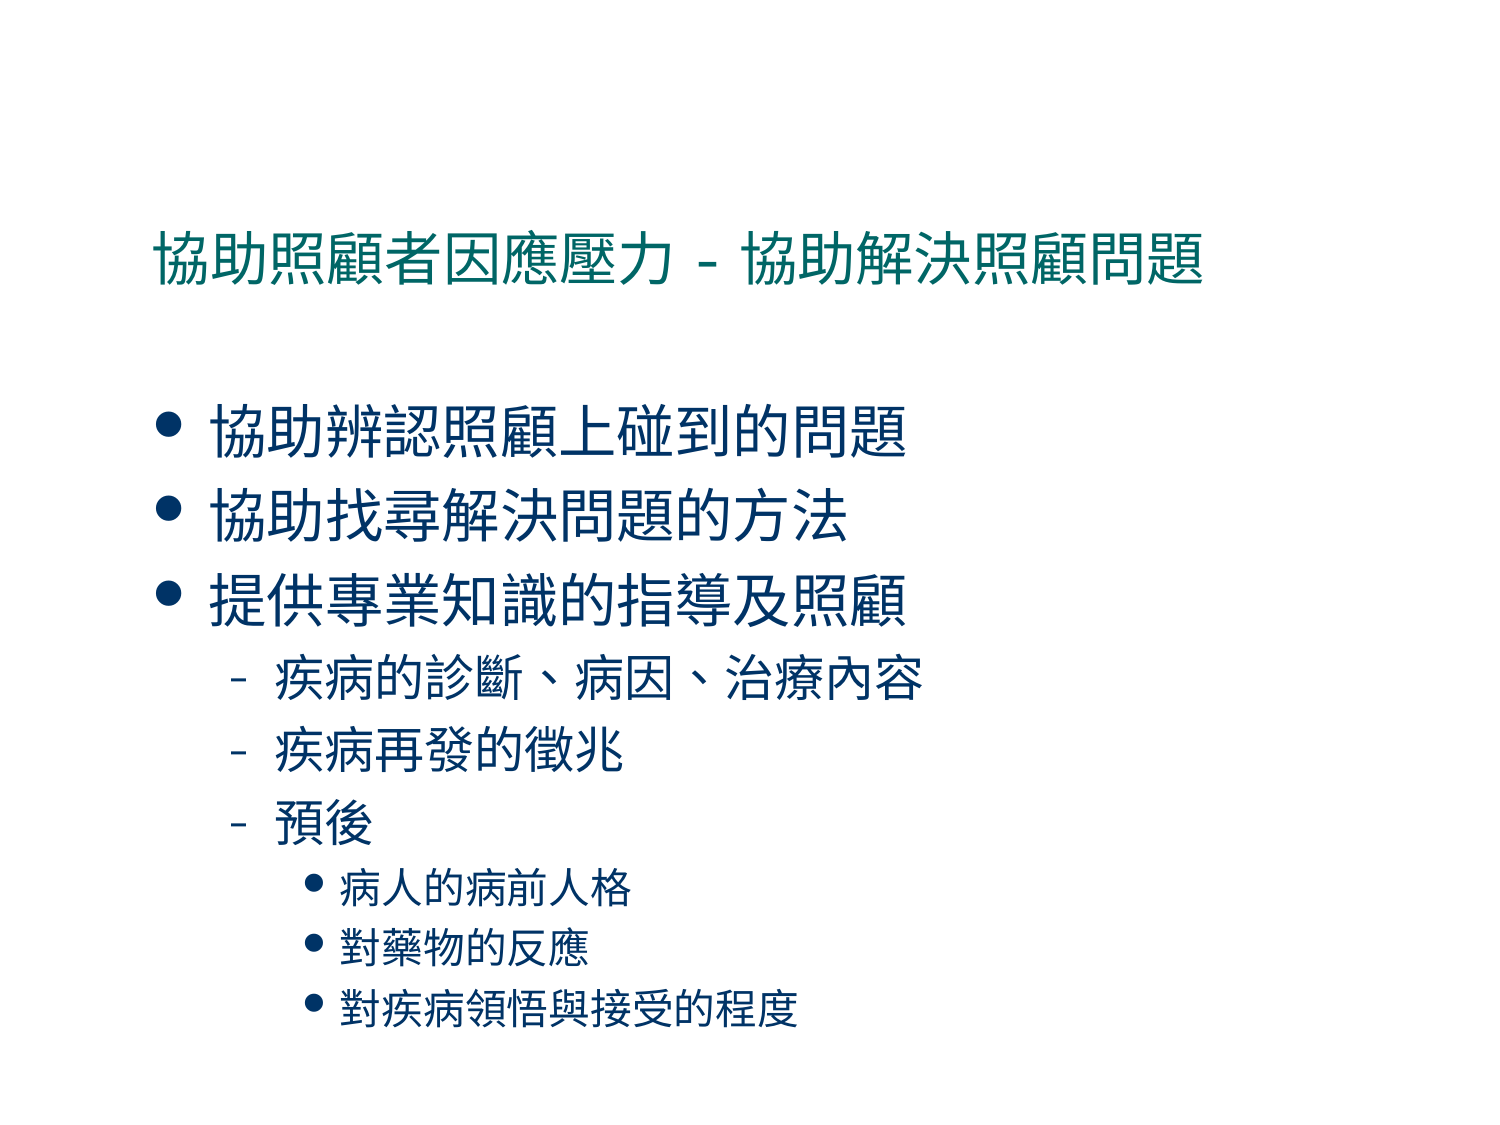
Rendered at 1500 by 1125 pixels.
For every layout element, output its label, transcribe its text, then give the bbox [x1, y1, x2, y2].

title 協助照顧者因應壓力-協助解決照顧問題 [136, 136, 1414, 301]
list 協助辨認照顧上碰到的問題 協助找尋解決問題的方法 提供專業知識的指導及照顧 疾病的診斷、病因、治療內容 疾病再發的徵兆 預後 病人的病前人格 對藥物的反應 對疾病領悟與接受的程度 [137, 387, 1400, 1041]
